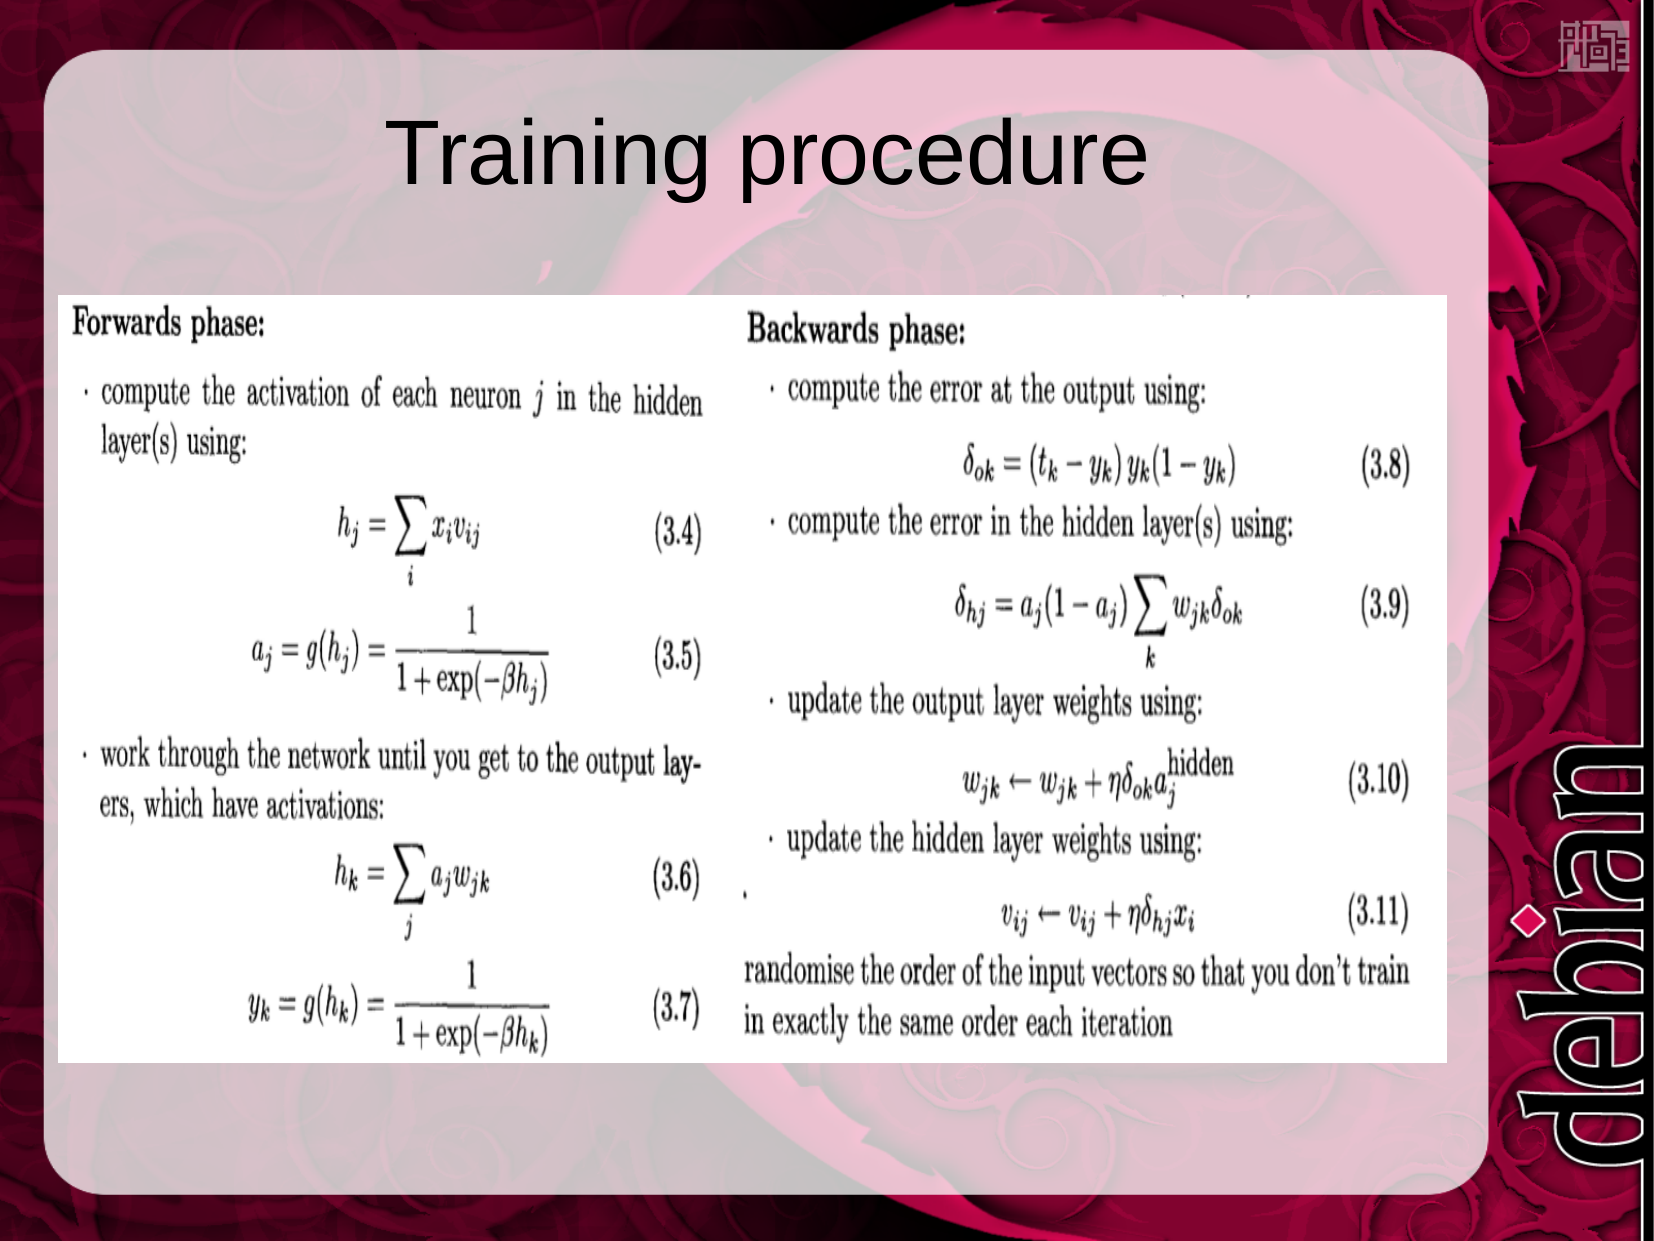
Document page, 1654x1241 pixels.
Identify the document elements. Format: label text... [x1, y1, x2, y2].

picture [0, 0, 1654, 1241]
title Training procedure [59, 49, 1477, 257]
